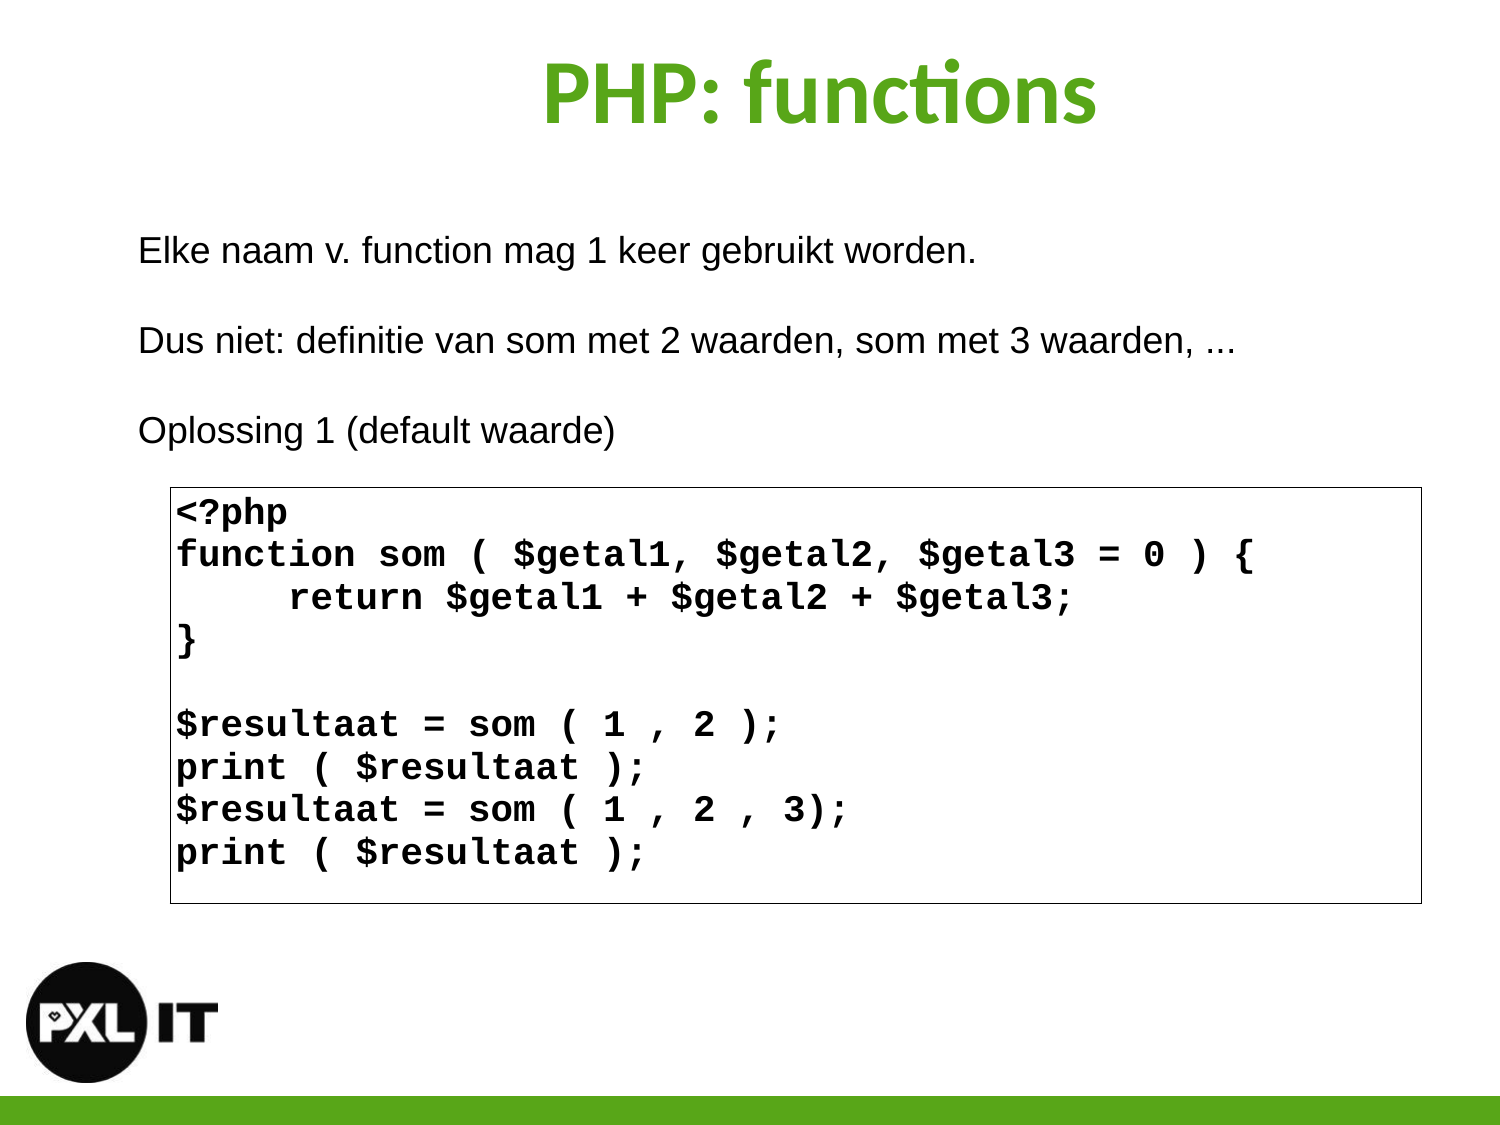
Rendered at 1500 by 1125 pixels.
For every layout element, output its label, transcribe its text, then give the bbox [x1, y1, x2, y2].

text_box PHP: functions [201, 24, 1440, 151]
table_header <?php function som ( $getal1, $getal2, $getal3 = 0 ) { return $getal1 + $getal2 + $getal3; } $resultaat = som ( 1 , 2 ); print ( $resultaat ); $resultaat = som ( 1 , 2 , 3); print ( $resultaat ); [171, 488, 1421, 903]
text_box Elke naam v. function mag 1 keer gebruikt worden. Dus niet: definitie van som met 2 waarden, som met 3 waarden, ... Oplossing 1 (default waarde) [123, 210, 1269, 586]
picture [26, 962, 218, 1083]
